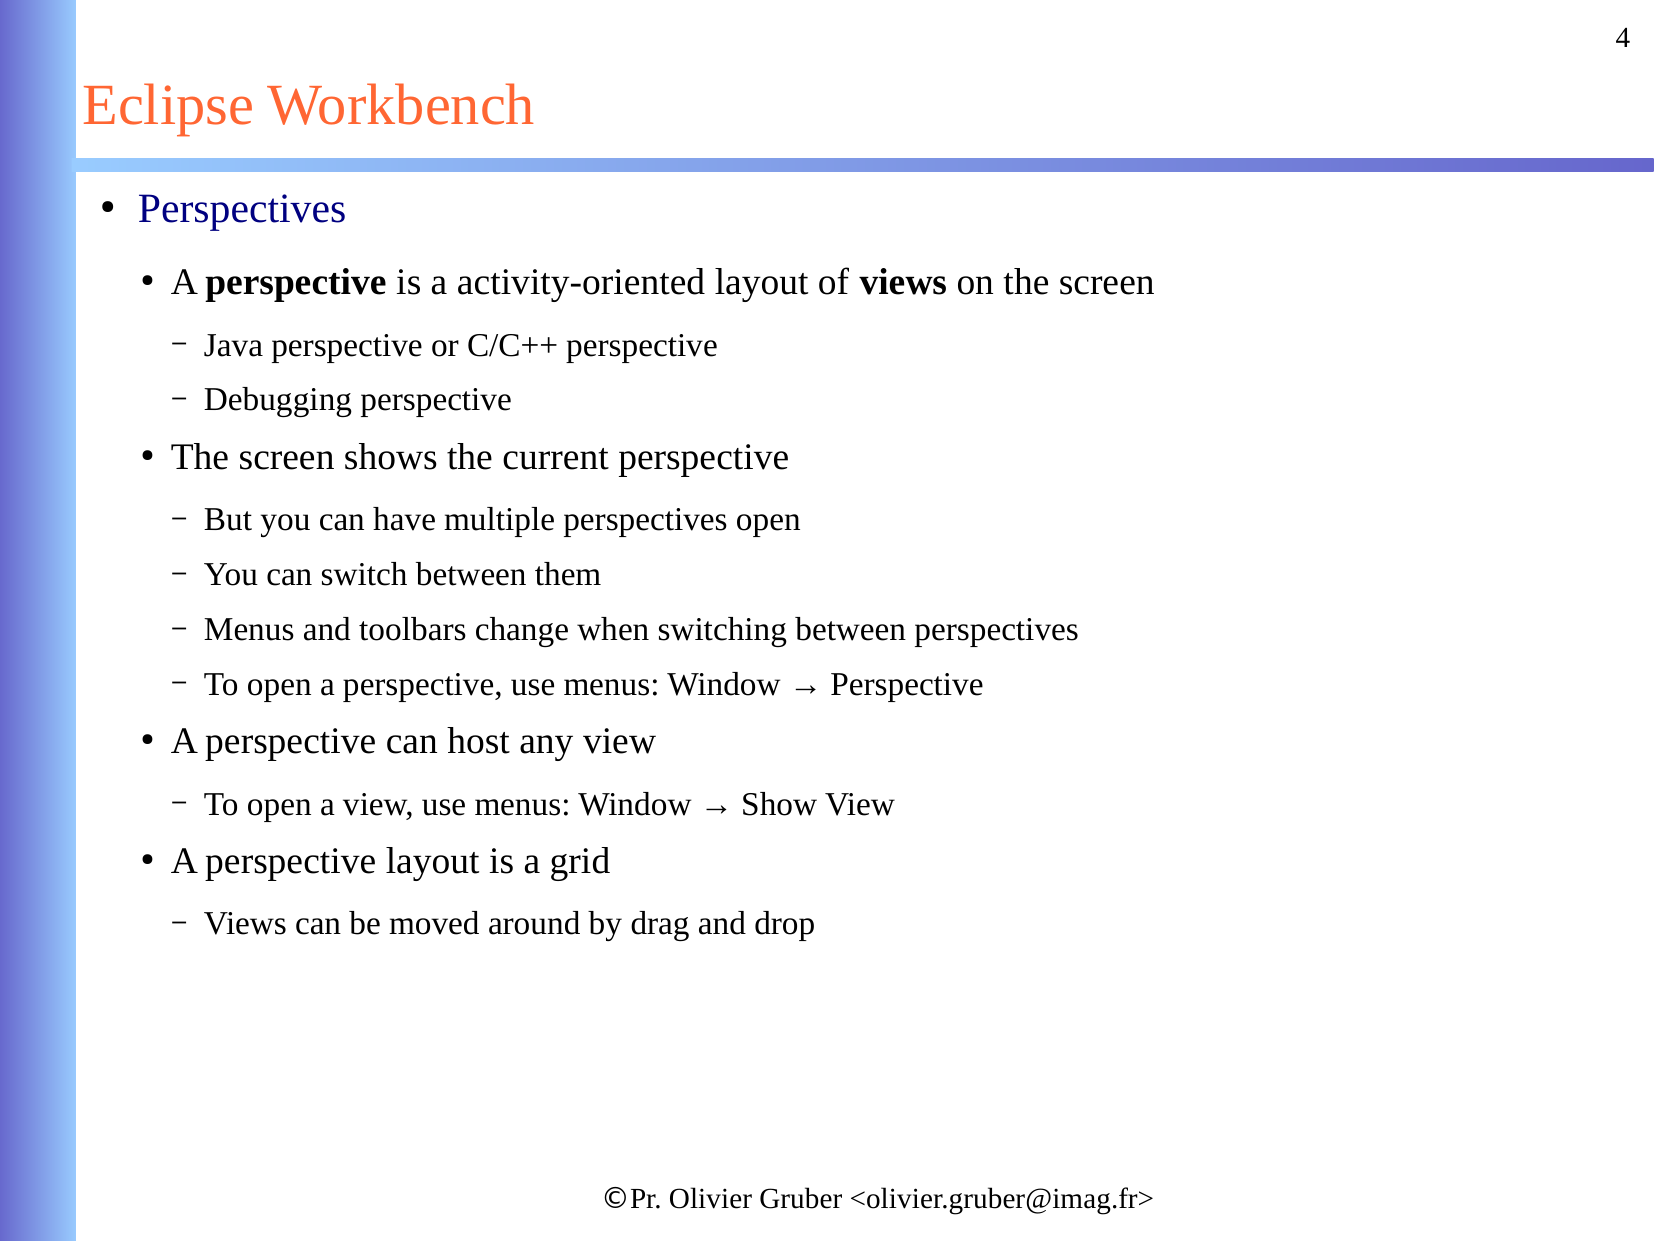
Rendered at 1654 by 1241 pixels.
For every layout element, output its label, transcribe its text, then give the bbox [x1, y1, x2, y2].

title Eclipse Workbench [82, 49, 1571, 161]
list Perspectives A perspective is a activity-oriented layout of views on the screen Java perspective or C/C++ perspective Debugging perspective The screen shows the current perspective But you can have multiple perspectives open You can switch between them Menus and toolbars change when switching between perspectives To open a perspective, use menus: Window → Perspective A perspective can host any view To open a view, use menus: Window → Show View A perspective layout is a grid Views can be moved around by drag and drop [82, 185, 1571, 1129]
